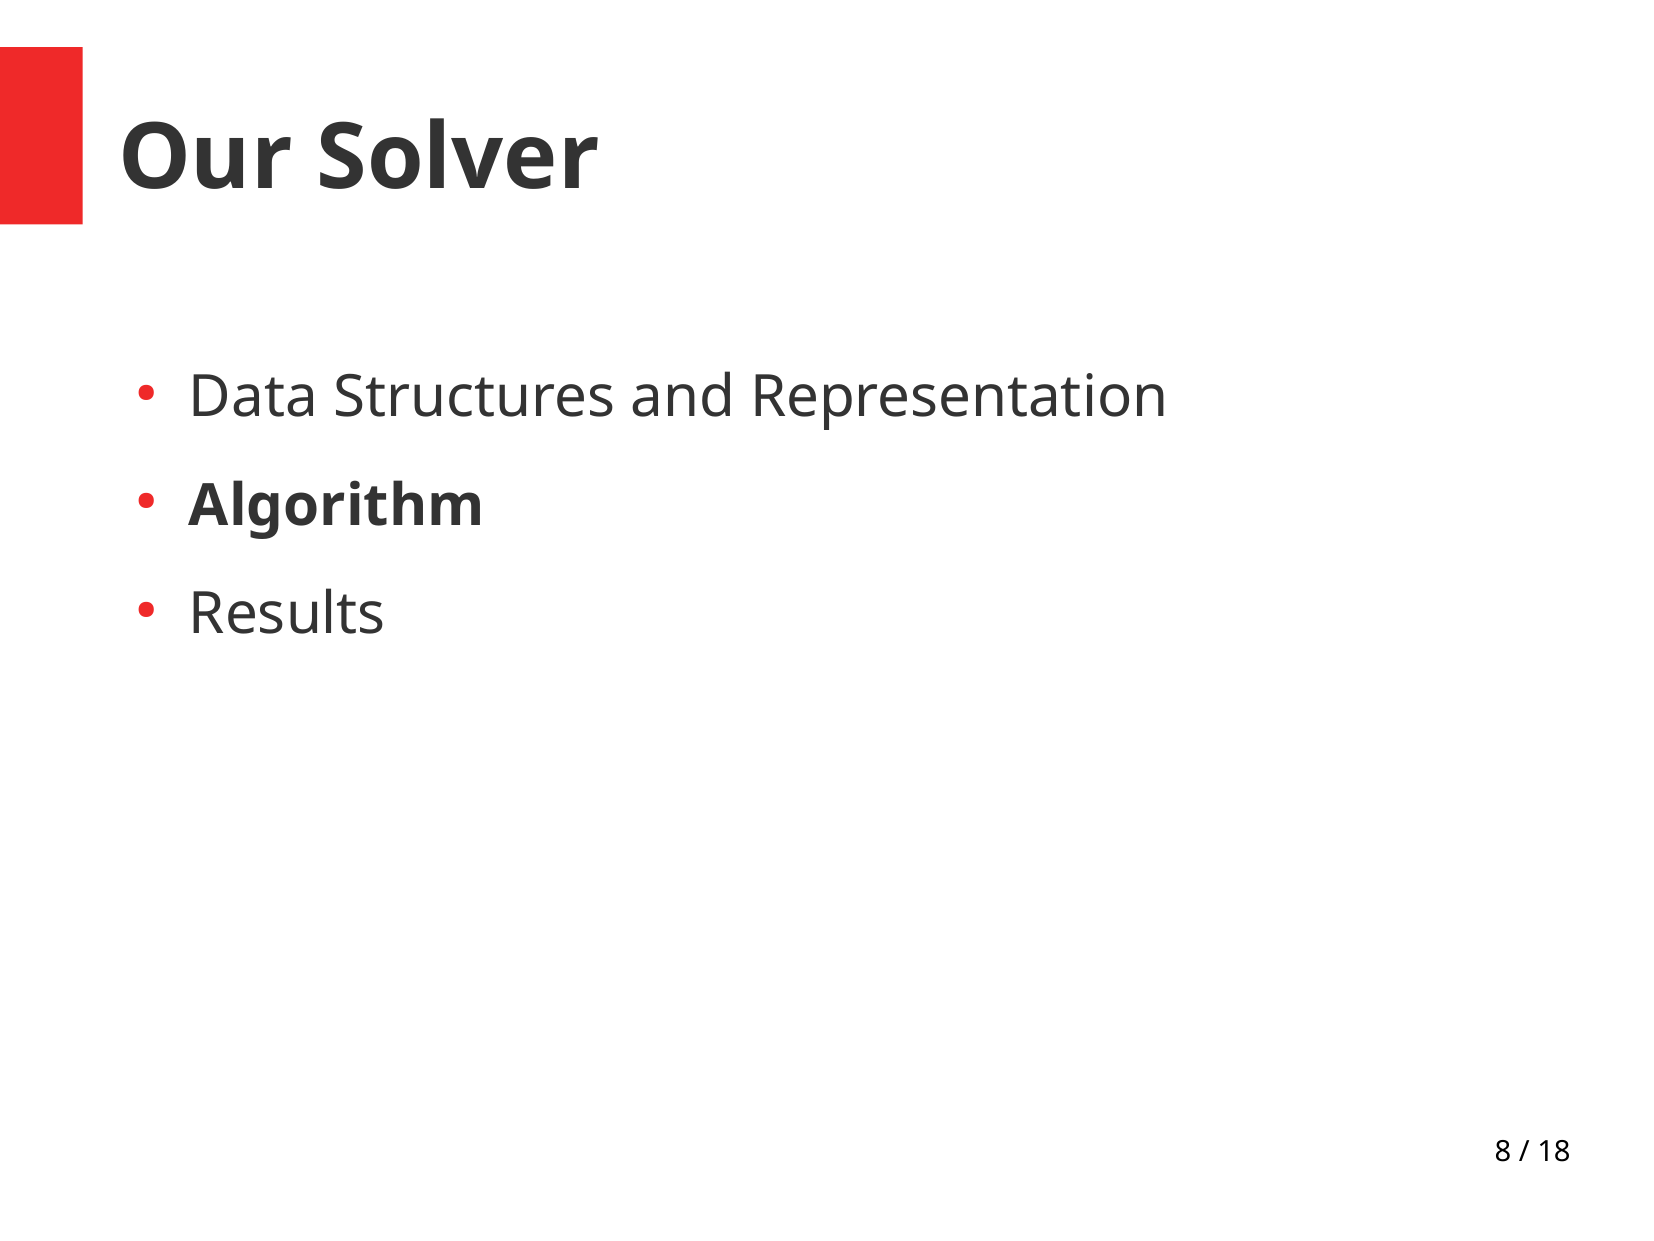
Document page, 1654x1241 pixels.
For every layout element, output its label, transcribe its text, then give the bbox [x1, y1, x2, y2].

title Our Solver [118, 49, 1571, 257]
list Data Structures and Representation Algorithm Results [118, 354, 1536, 1074]
